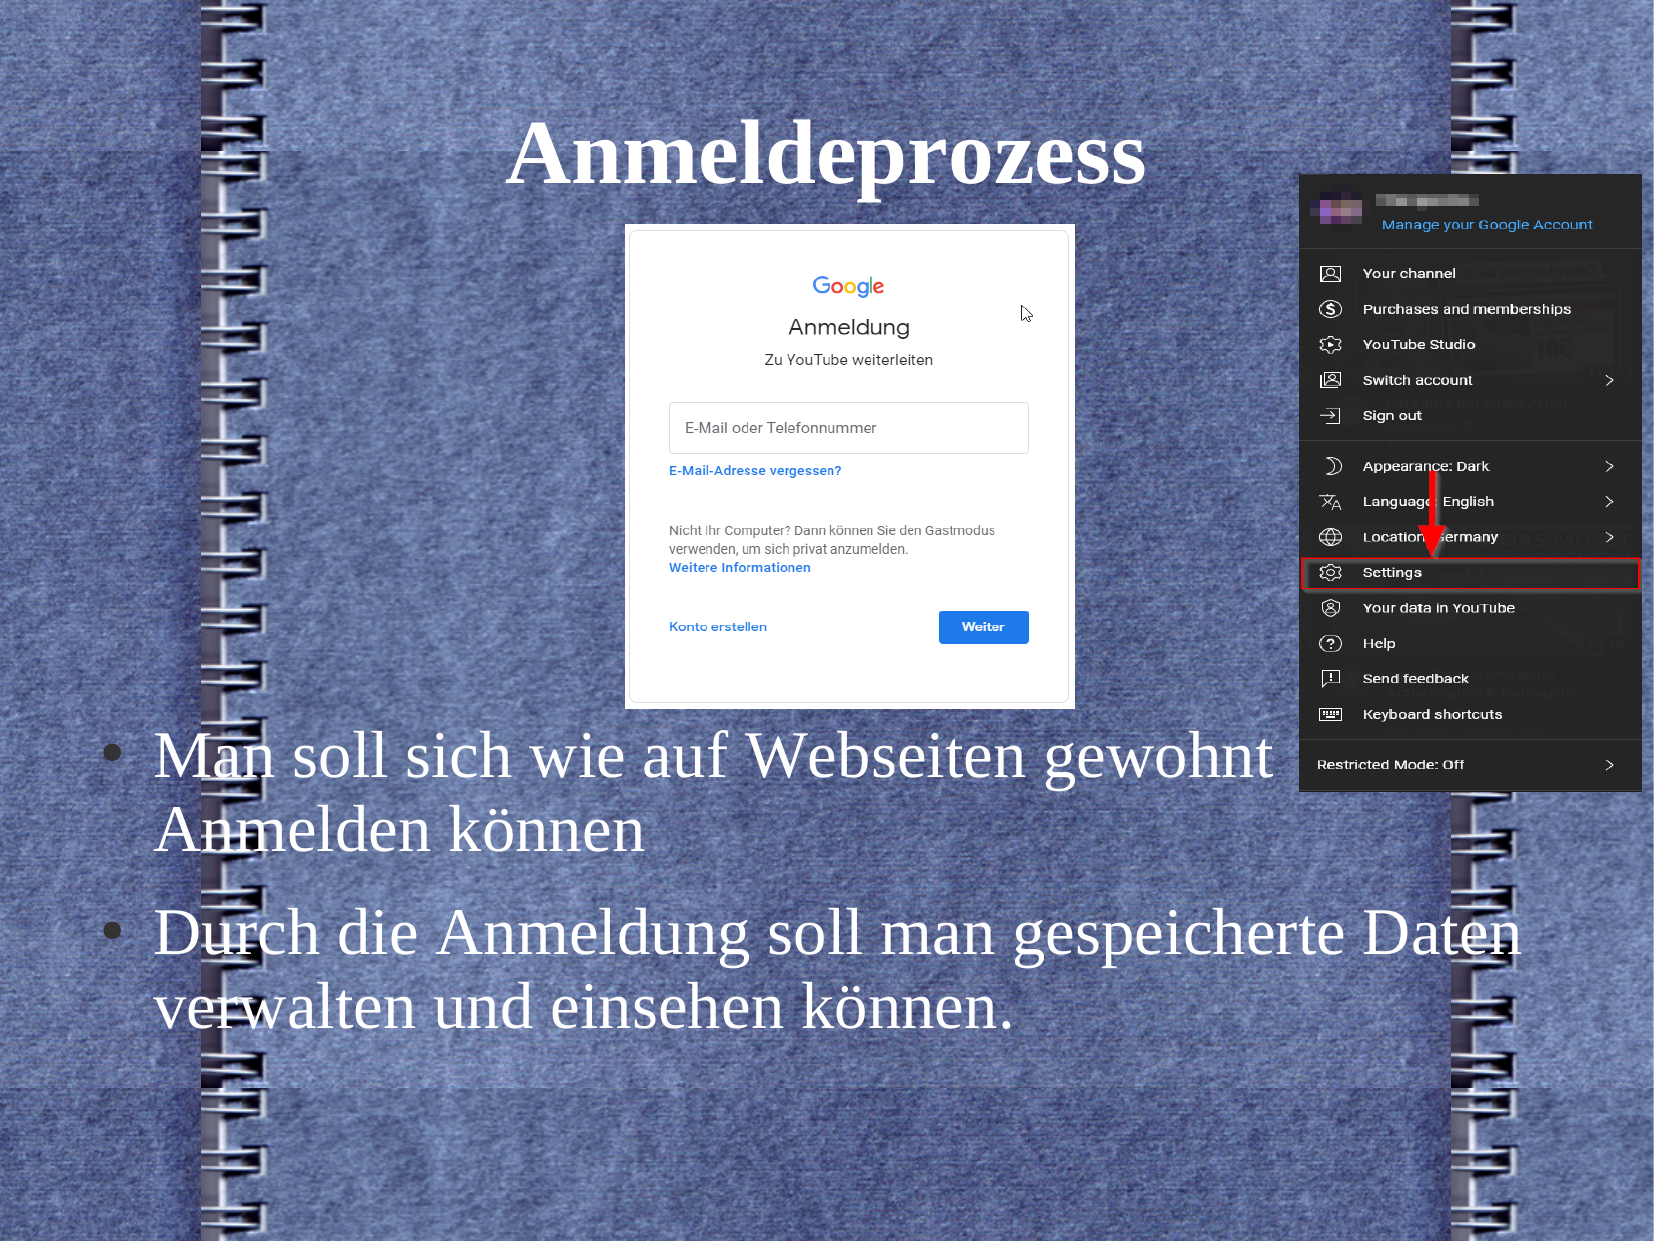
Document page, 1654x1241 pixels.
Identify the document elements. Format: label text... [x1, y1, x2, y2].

picture [0, 0, 1654, 1241]
title Anmeldeprozess [82, 49, 1571, 257]
list Man soll sich wie auf Webseiten gewohnt Anmelden können Durch die Anmeldung soll man gespeicherte Daten verwalten und einsehen können. [82, 717, 1571, 1108]
